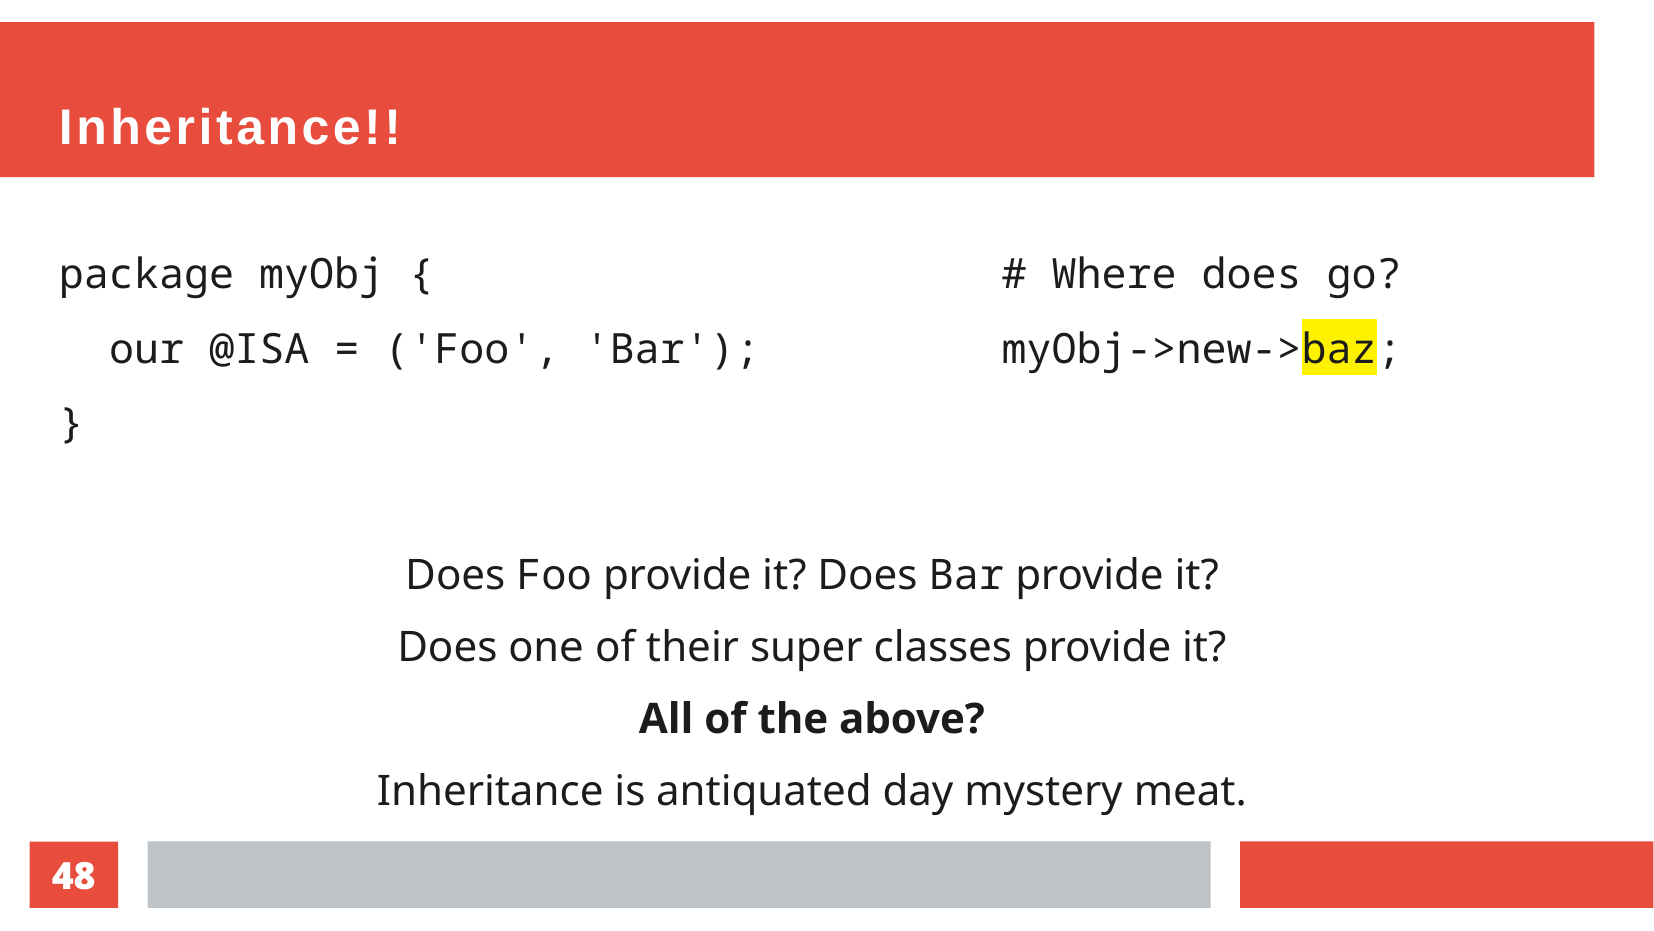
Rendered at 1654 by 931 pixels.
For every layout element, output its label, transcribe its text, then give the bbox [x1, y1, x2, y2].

list Does Foo provide it? Does Bar provide it? Does one of their super classes provide it? All of the above? Inheritance is antiquated day mystery meat. [59, 544, 1565, 819]
list package myObj { our @ISA = ('Foo', 'Bar'); } [59, 243, 793, 519]
title Inheritance!! [59, 44, 1595, 156]
list # Where does go? myObj->new->baz; [1001, 243, 1566, 519]
